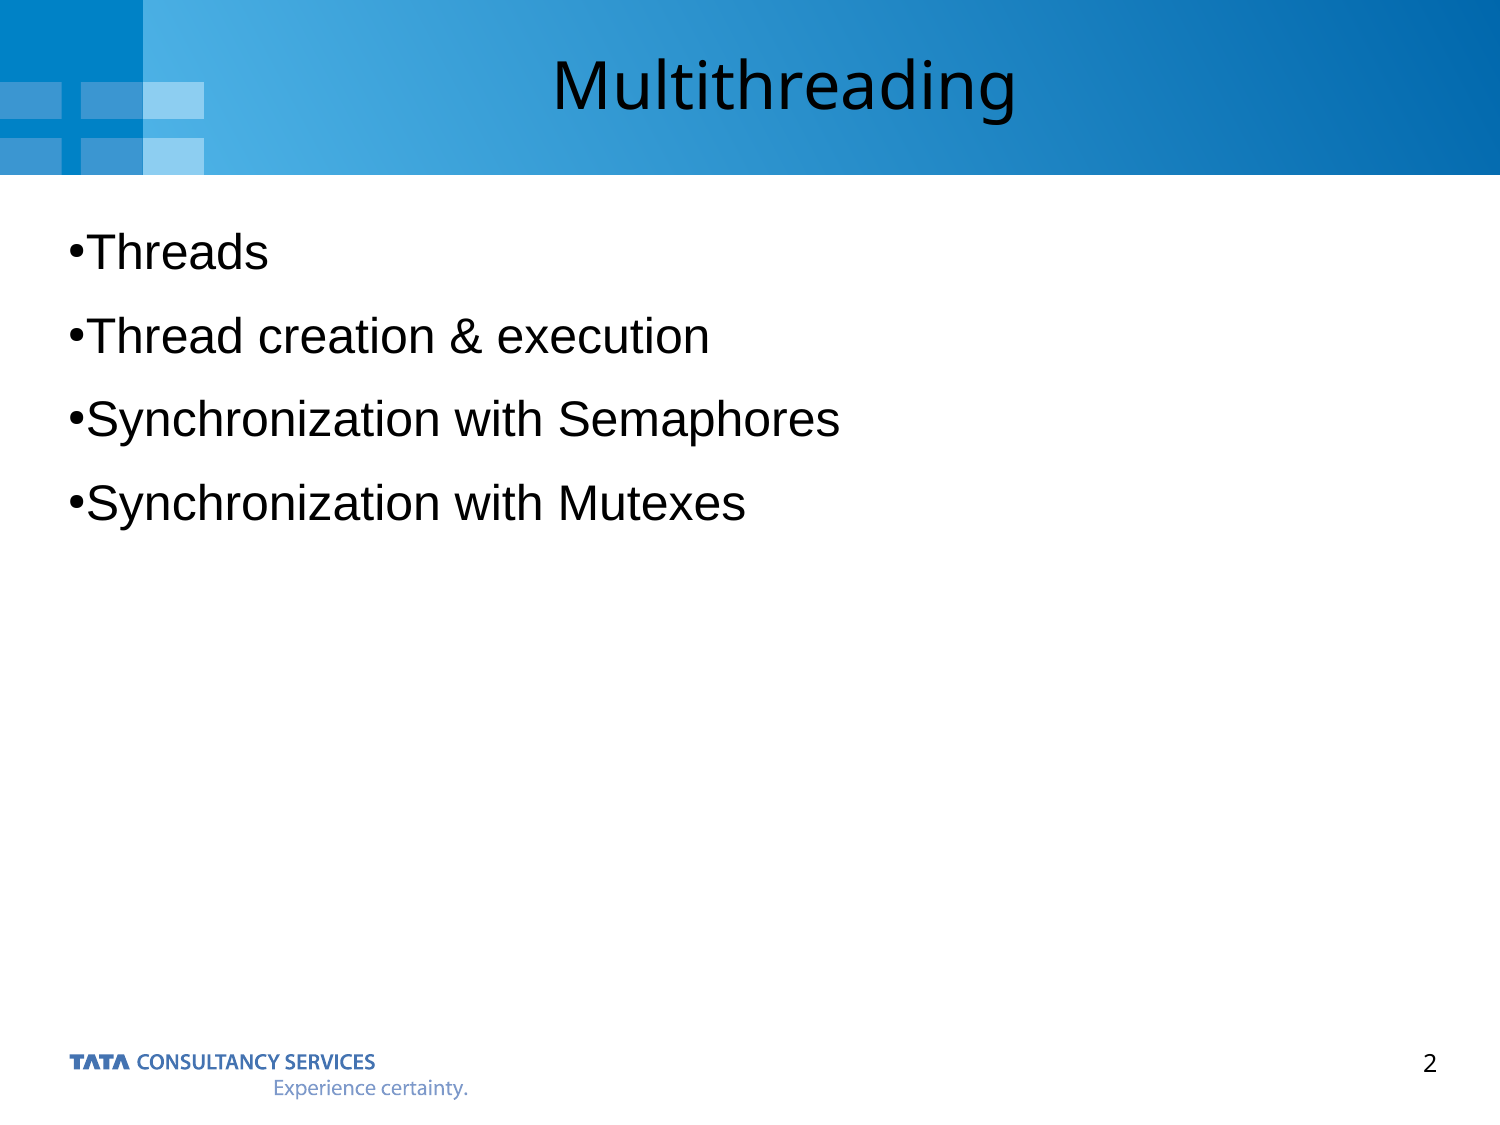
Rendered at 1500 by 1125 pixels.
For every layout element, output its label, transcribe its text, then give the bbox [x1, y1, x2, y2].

text_box Multithreading [224, 11, 1347, 154]
text_box Threads Thread creation & execution Synchronization with Semaphores Synchronization with Mutexes [35, 188, 1465, 1040]
